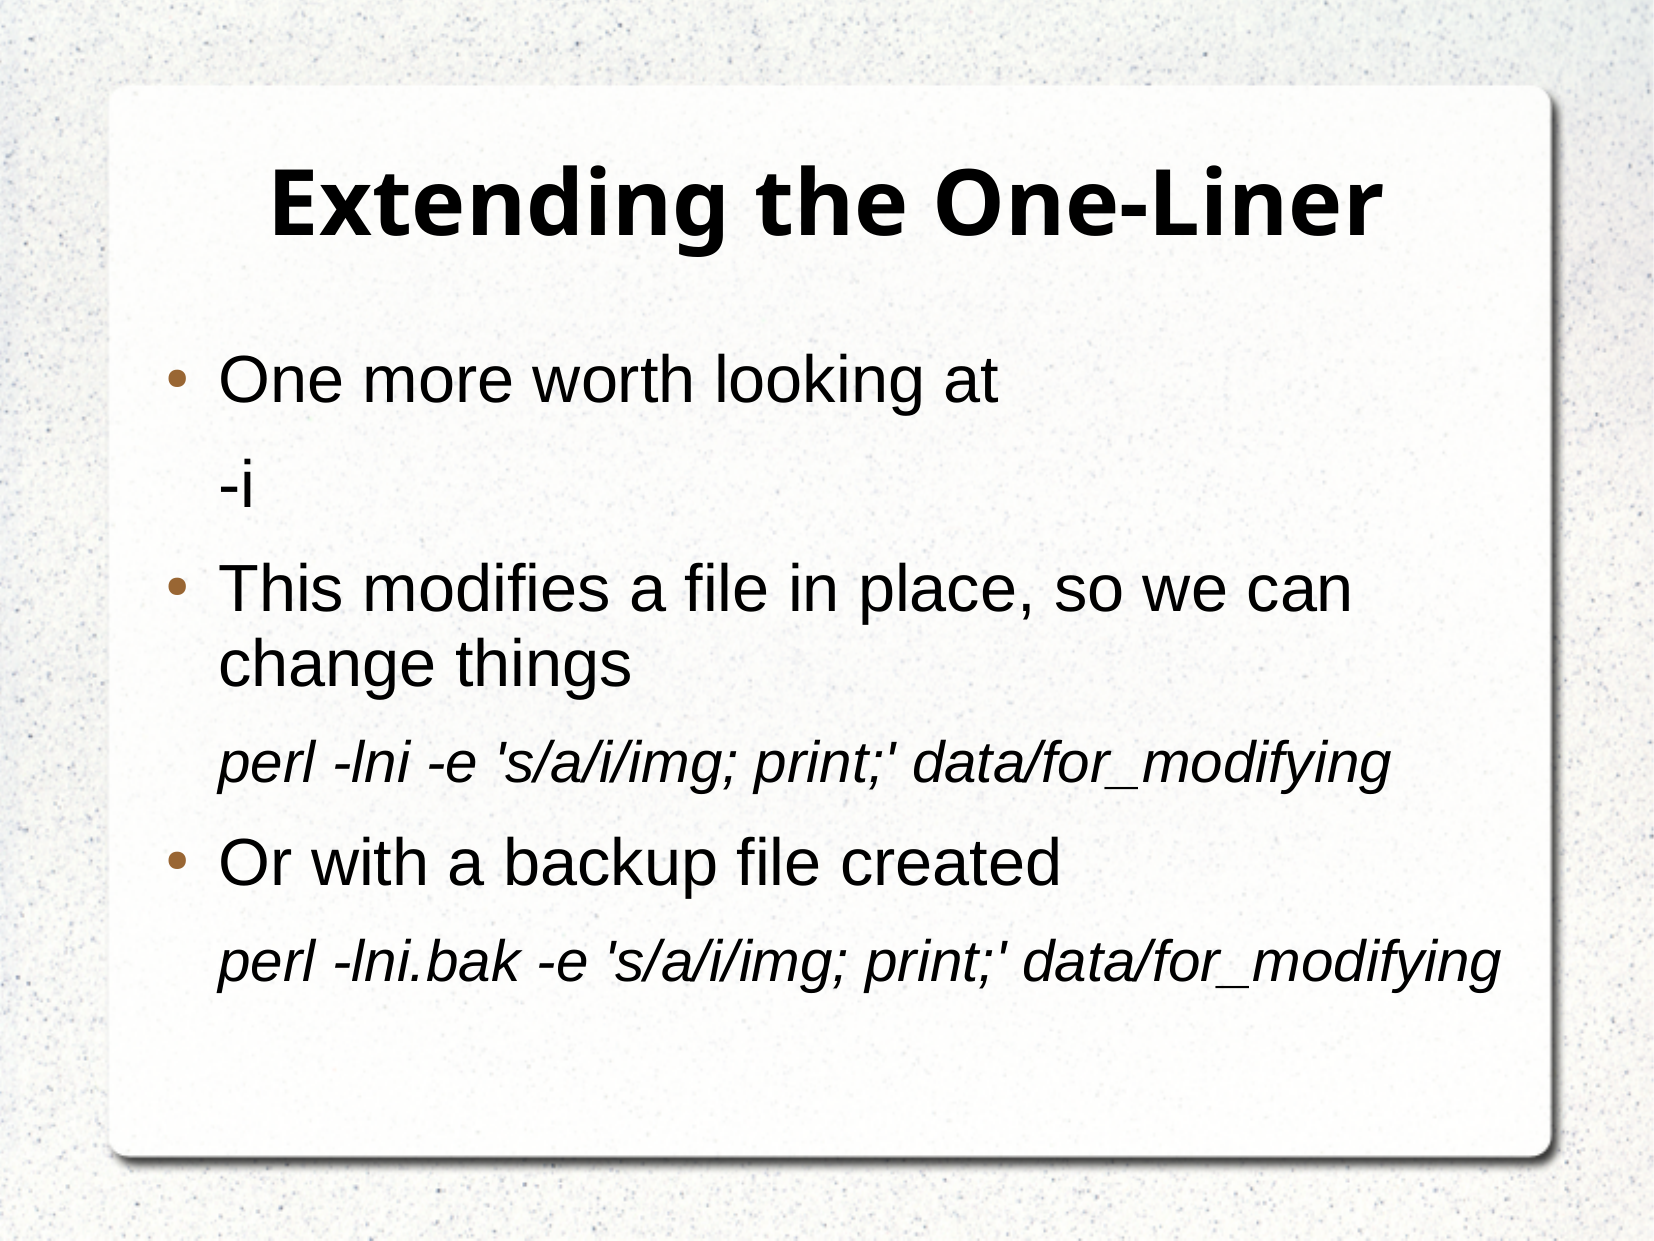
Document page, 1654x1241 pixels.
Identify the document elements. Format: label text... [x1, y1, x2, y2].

title Extending the One-Liner [118, 96, 1536, 304]
list One more worth looking at -i This modifies a file in place, so we can change things perl -lni -e 's/a/i/img; print;' data/for_modifying Or with a backup file created perl -lni.bak -e 's/a/i/img; print;' data/for_modifying [147, 342, 1506, 993]
picture [0, 0, 1654, 1241]
